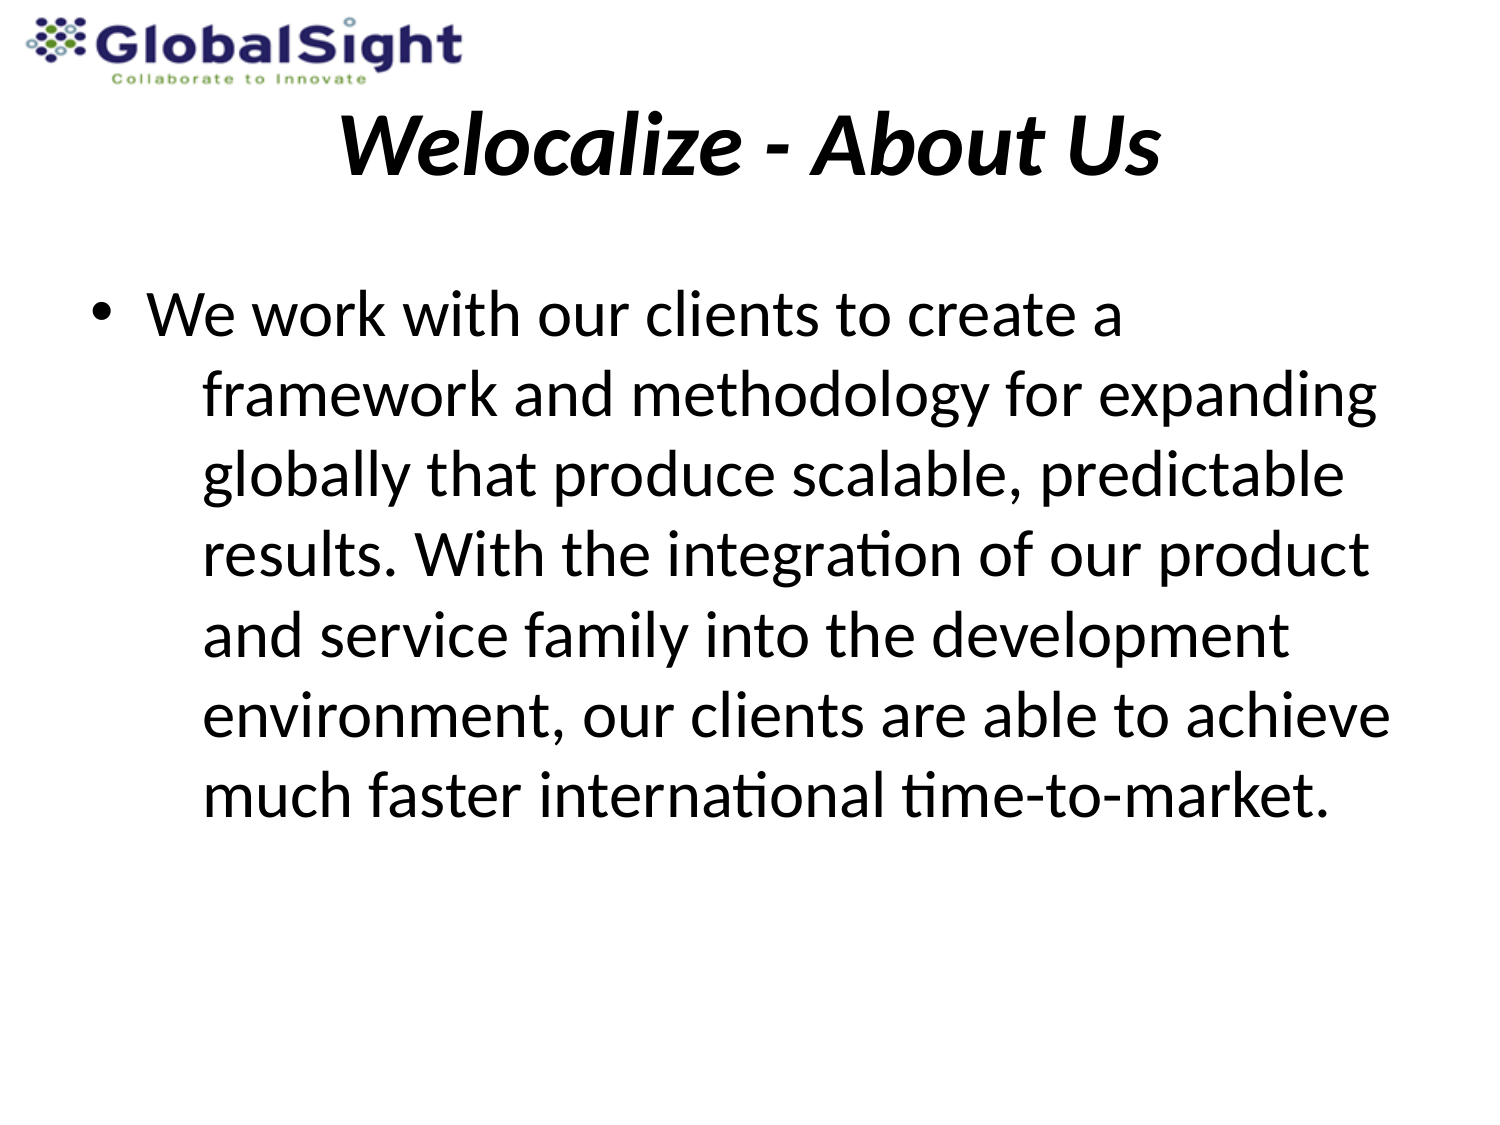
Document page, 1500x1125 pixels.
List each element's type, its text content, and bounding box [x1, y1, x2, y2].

title Welocalize - About Us [75, 45, 1426, 233]
list We work with our clients to create a framework and methodology for expanding globally that produce scalable, predictable results. With the integration of our product and service family into the development environment, our clients are able to achieve much faster international time-to-market. [75, 262, 1426, 1005]
picture [0, 0, 482, 104]
